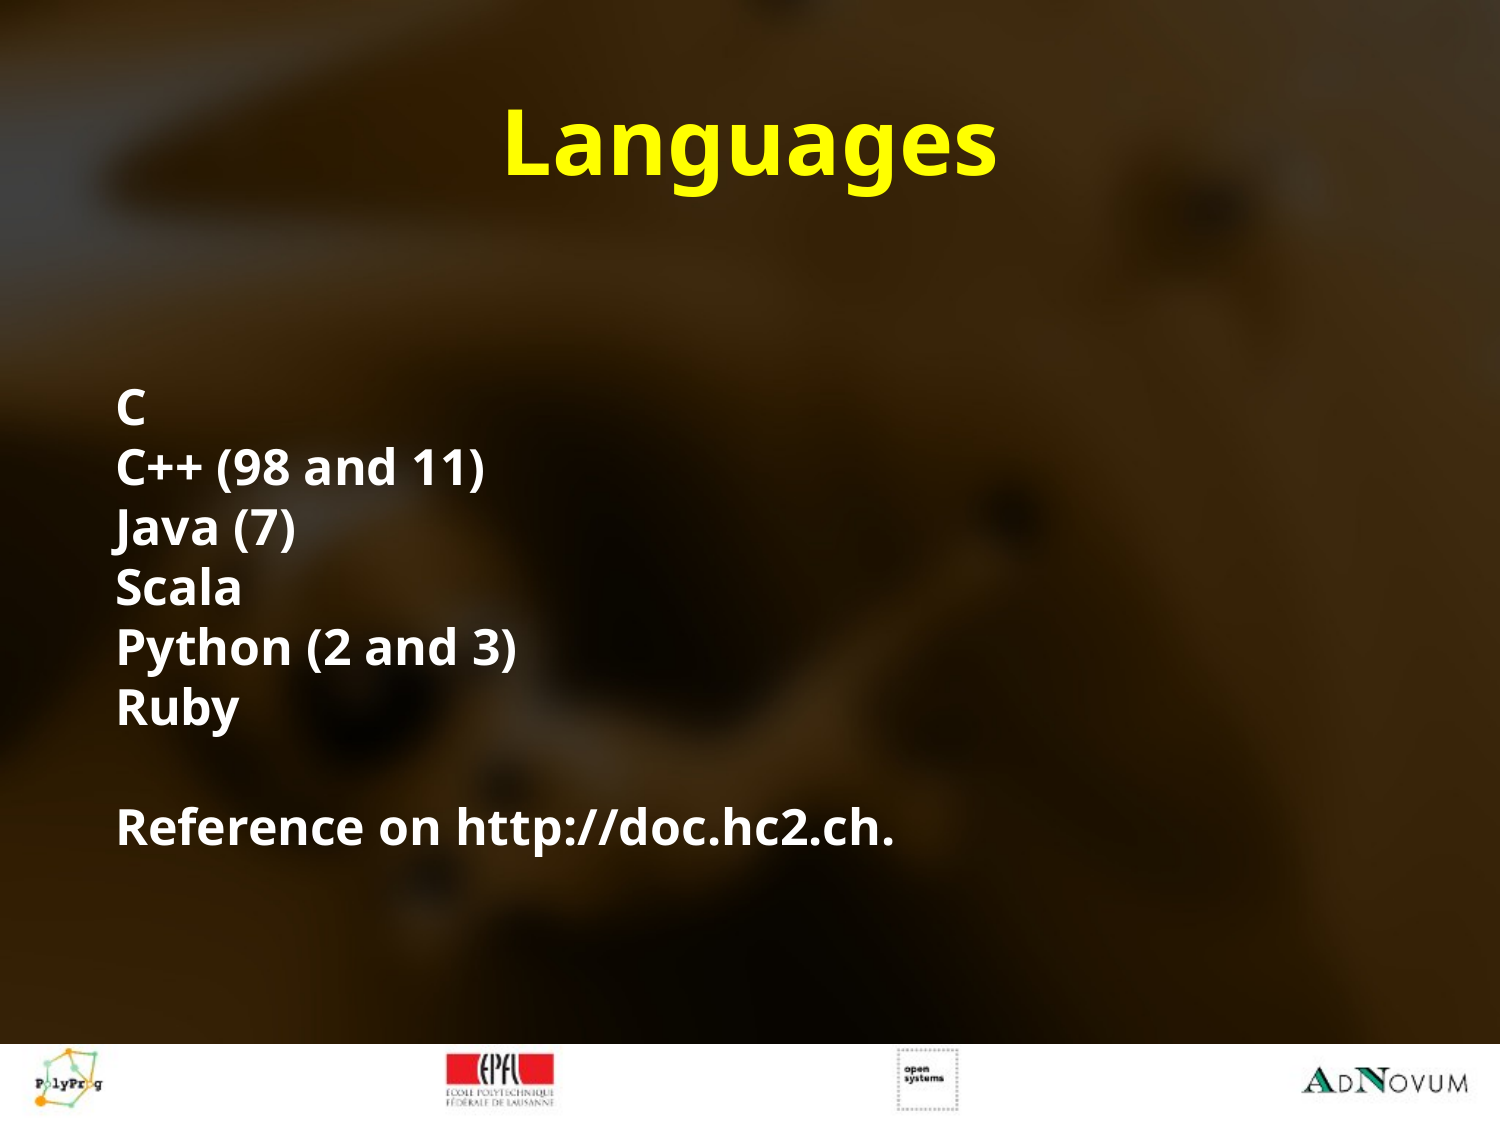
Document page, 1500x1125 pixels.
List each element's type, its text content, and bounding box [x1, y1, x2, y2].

text_box C C++ (98 and 11) Java (7) Scala Python (2 and 3) Ruby Reference on http://doc.hc2.ch. [100, 361, 1424, 870]
picture [0, 0, 1500, 1120]
title Languages [75, 45, 1425, 233]
